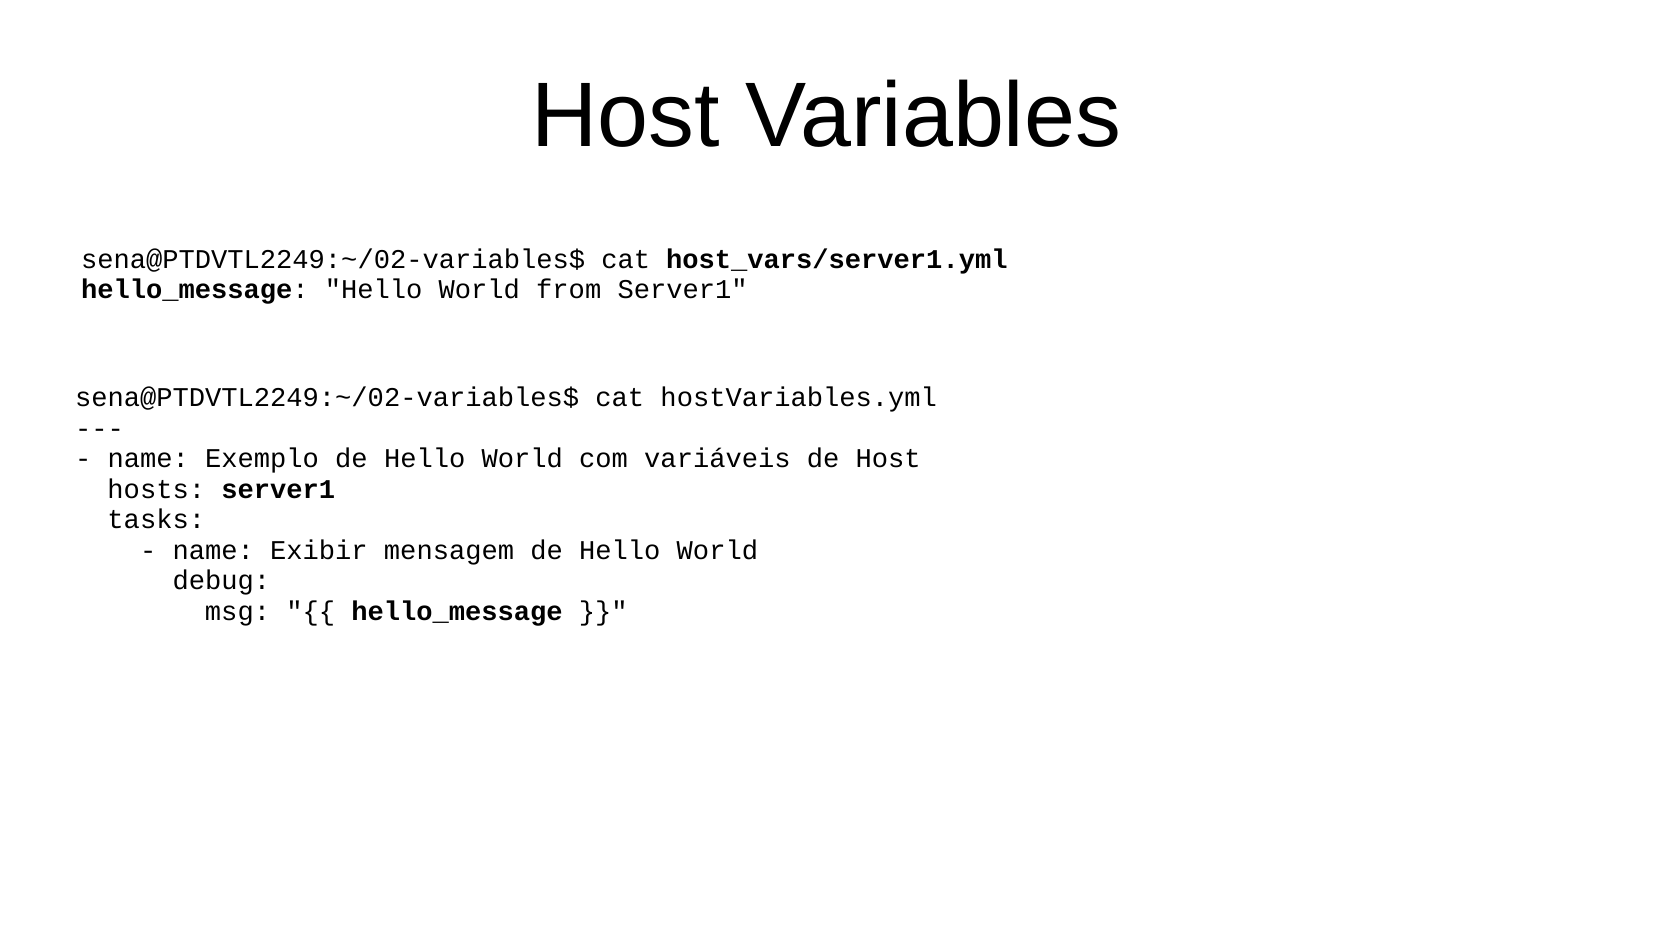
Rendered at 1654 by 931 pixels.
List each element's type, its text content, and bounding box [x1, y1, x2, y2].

title Host Variables [82, 37, 1571, 193]
list sena@PTDVTL2249:~/02-variables$ cat hostVariables.yml --- - name: Exemplo de Hello World com variáveis de Host hosts: server1 tasks: - name: Exibir mensagem de Hello World debug: msg: "{{ hello_message }}" [75, 384, 1564, 751]
text_box sena@PTDVTL2249:~/02-variables$ cat host_vars/server1.yml hello_message: "Hello World from Server1" [66, 238, 1276, 338]
